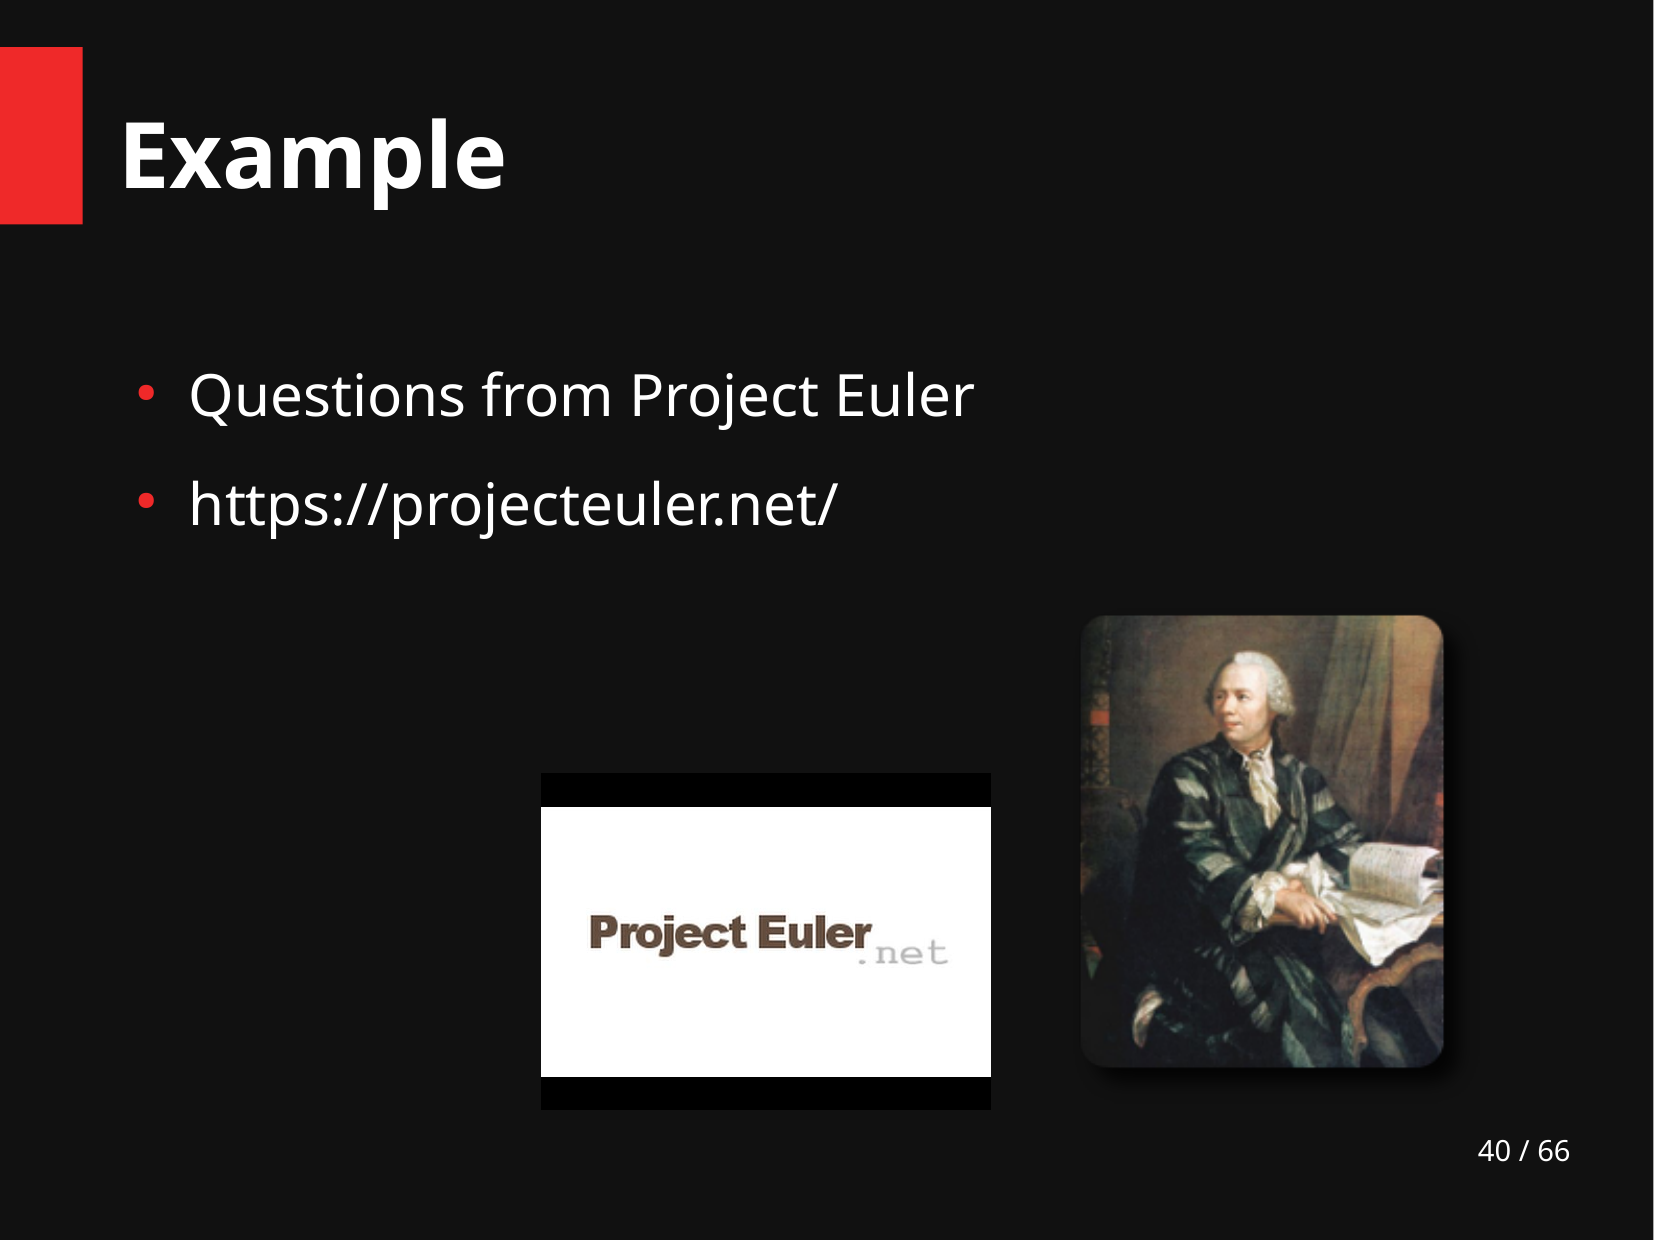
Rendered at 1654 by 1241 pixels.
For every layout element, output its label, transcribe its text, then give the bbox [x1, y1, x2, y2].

picture [541, 773, 991, 1111]
title Example [118, 49, 1571, 257]
picture [1068, 603, 1486, 1111]
list Questions from Project Euler https://projecteuler.net/ [118, 354, 1536, 1074]
